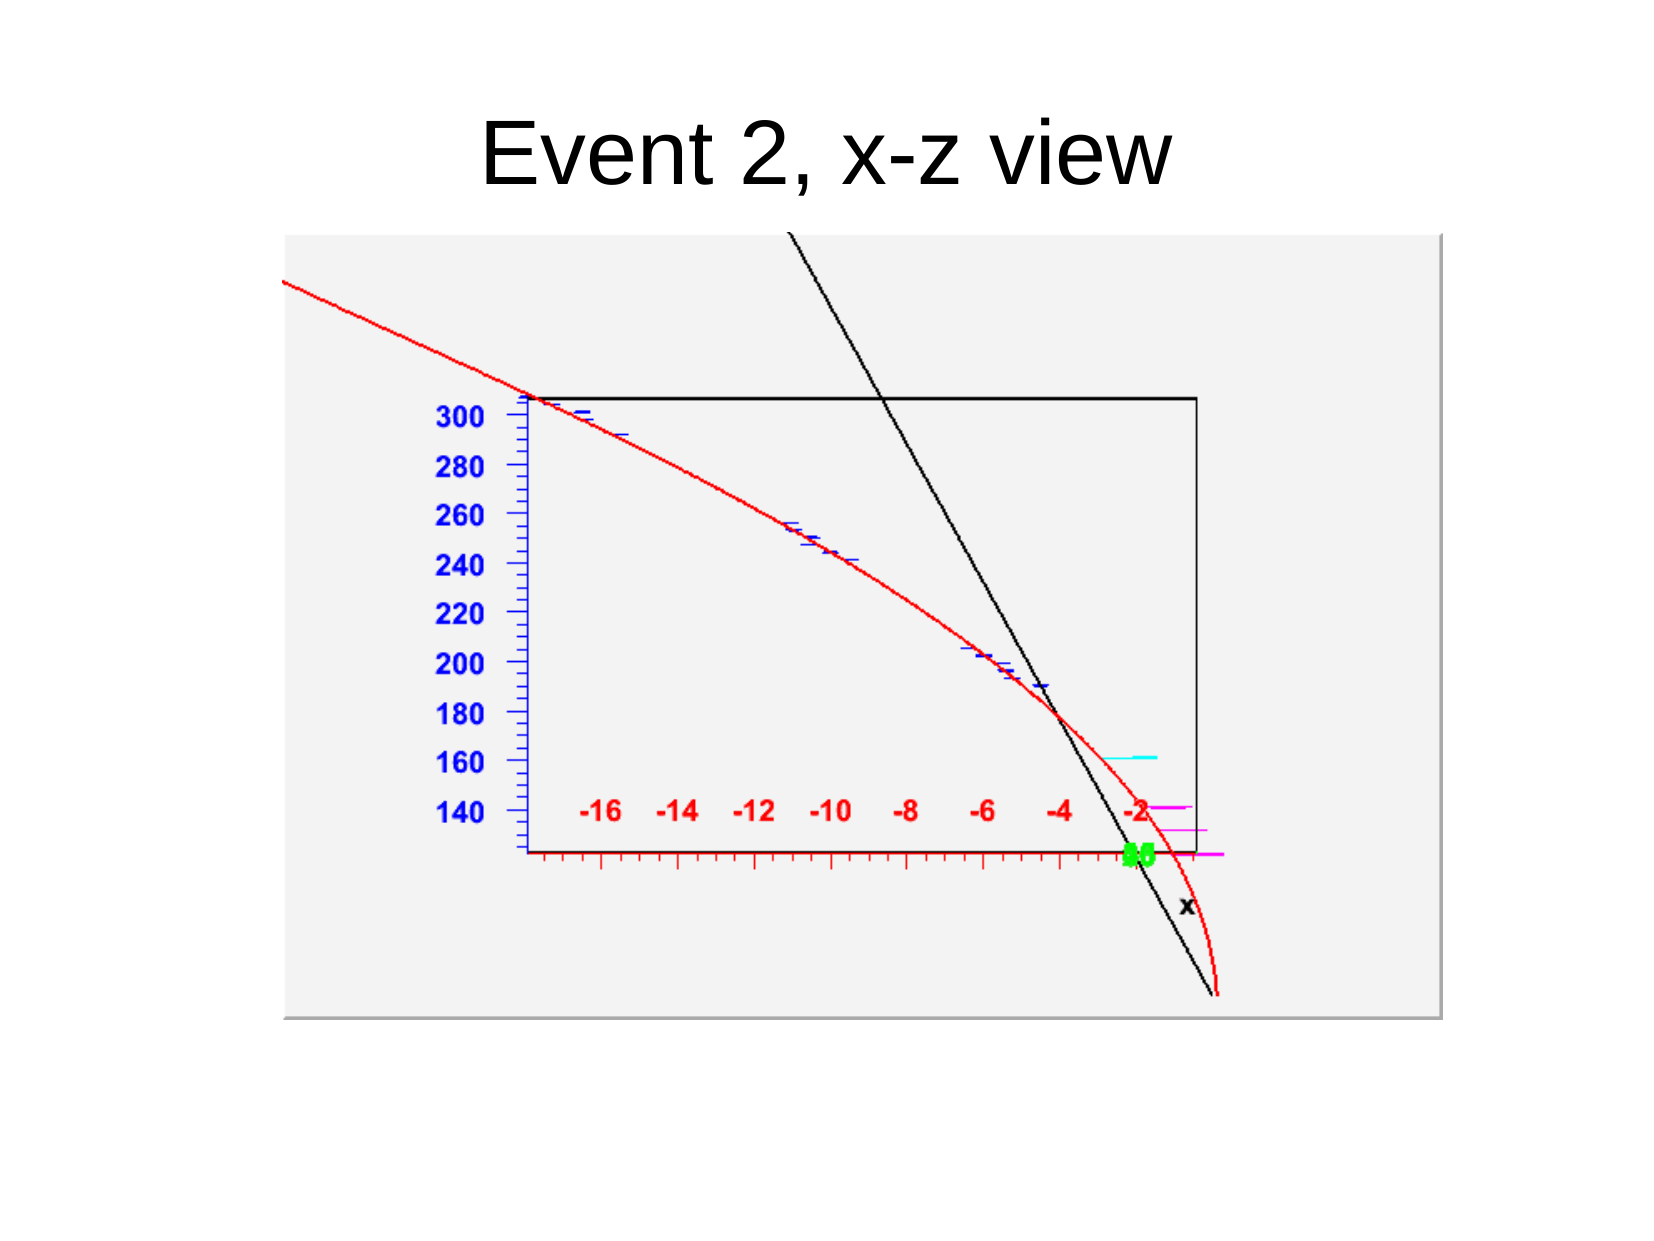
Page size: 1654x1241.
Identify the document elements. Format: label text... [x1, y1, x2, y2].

title Event 2, x-z view [82, 56, 1571, 250]
picture [282, 250, 1443, 1020]
